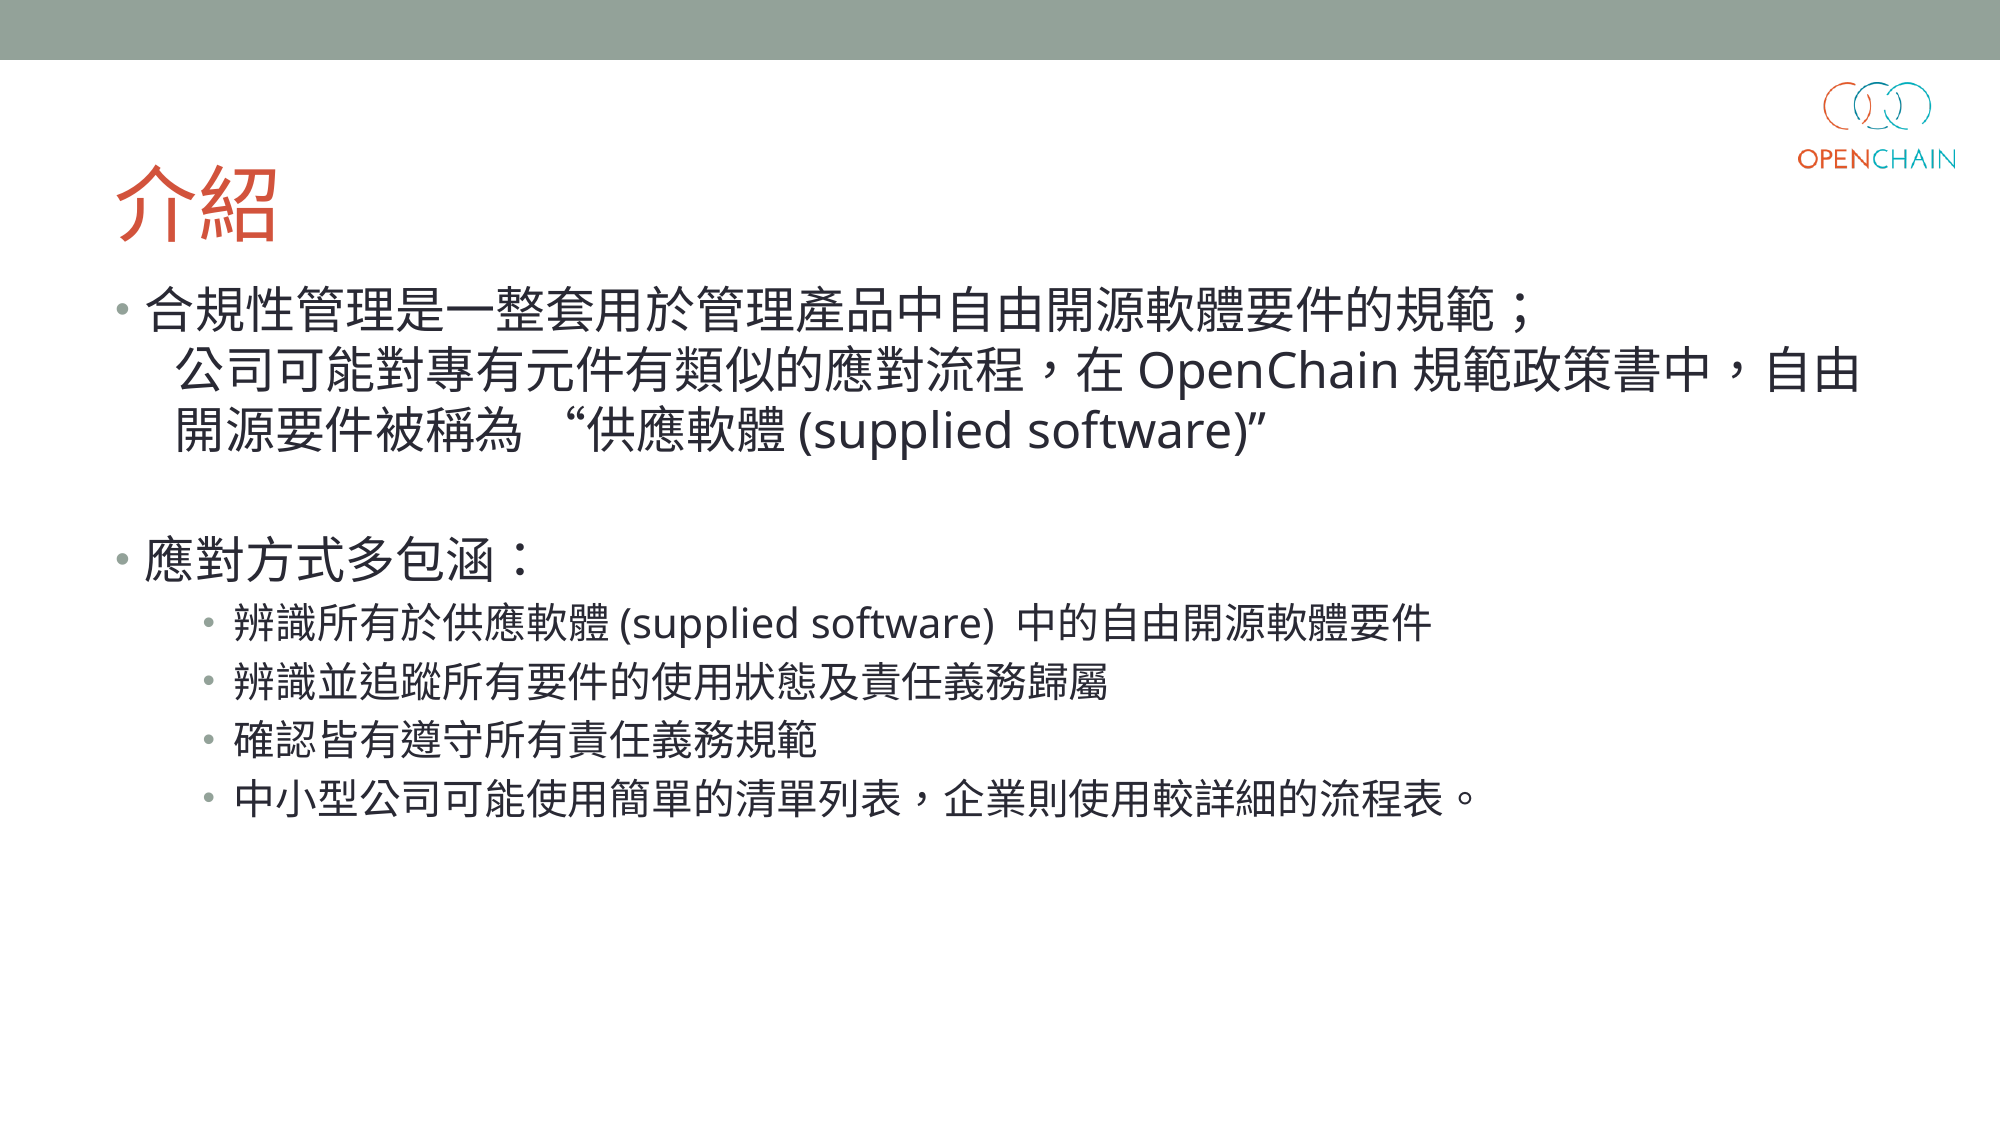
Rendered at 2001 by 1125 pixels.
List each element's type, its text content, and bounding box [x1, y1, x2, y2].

list 合規性管理是一整套用於管理產品中自由開源軟體要件的規範； 公司可能對專有元件有類似的應對流程，在OpenChain規範政策書中，自由開源要件被稱為 “供應軟體(supplied software)” 應對方式多包涵： 辨識所有於供應軟體(supplied software) 中的自由開源軟體要件 辨識並追蹤所有要件的使用狀態及責任義務歸屬 確認皆有遵守所有責任義務規範 中小型公司可能使用簡單的清單列表，企業則使用較詳細的流程表。 [99, 263, 1900, 1064]
title 介紹 [99, 87, 1900, 251]
